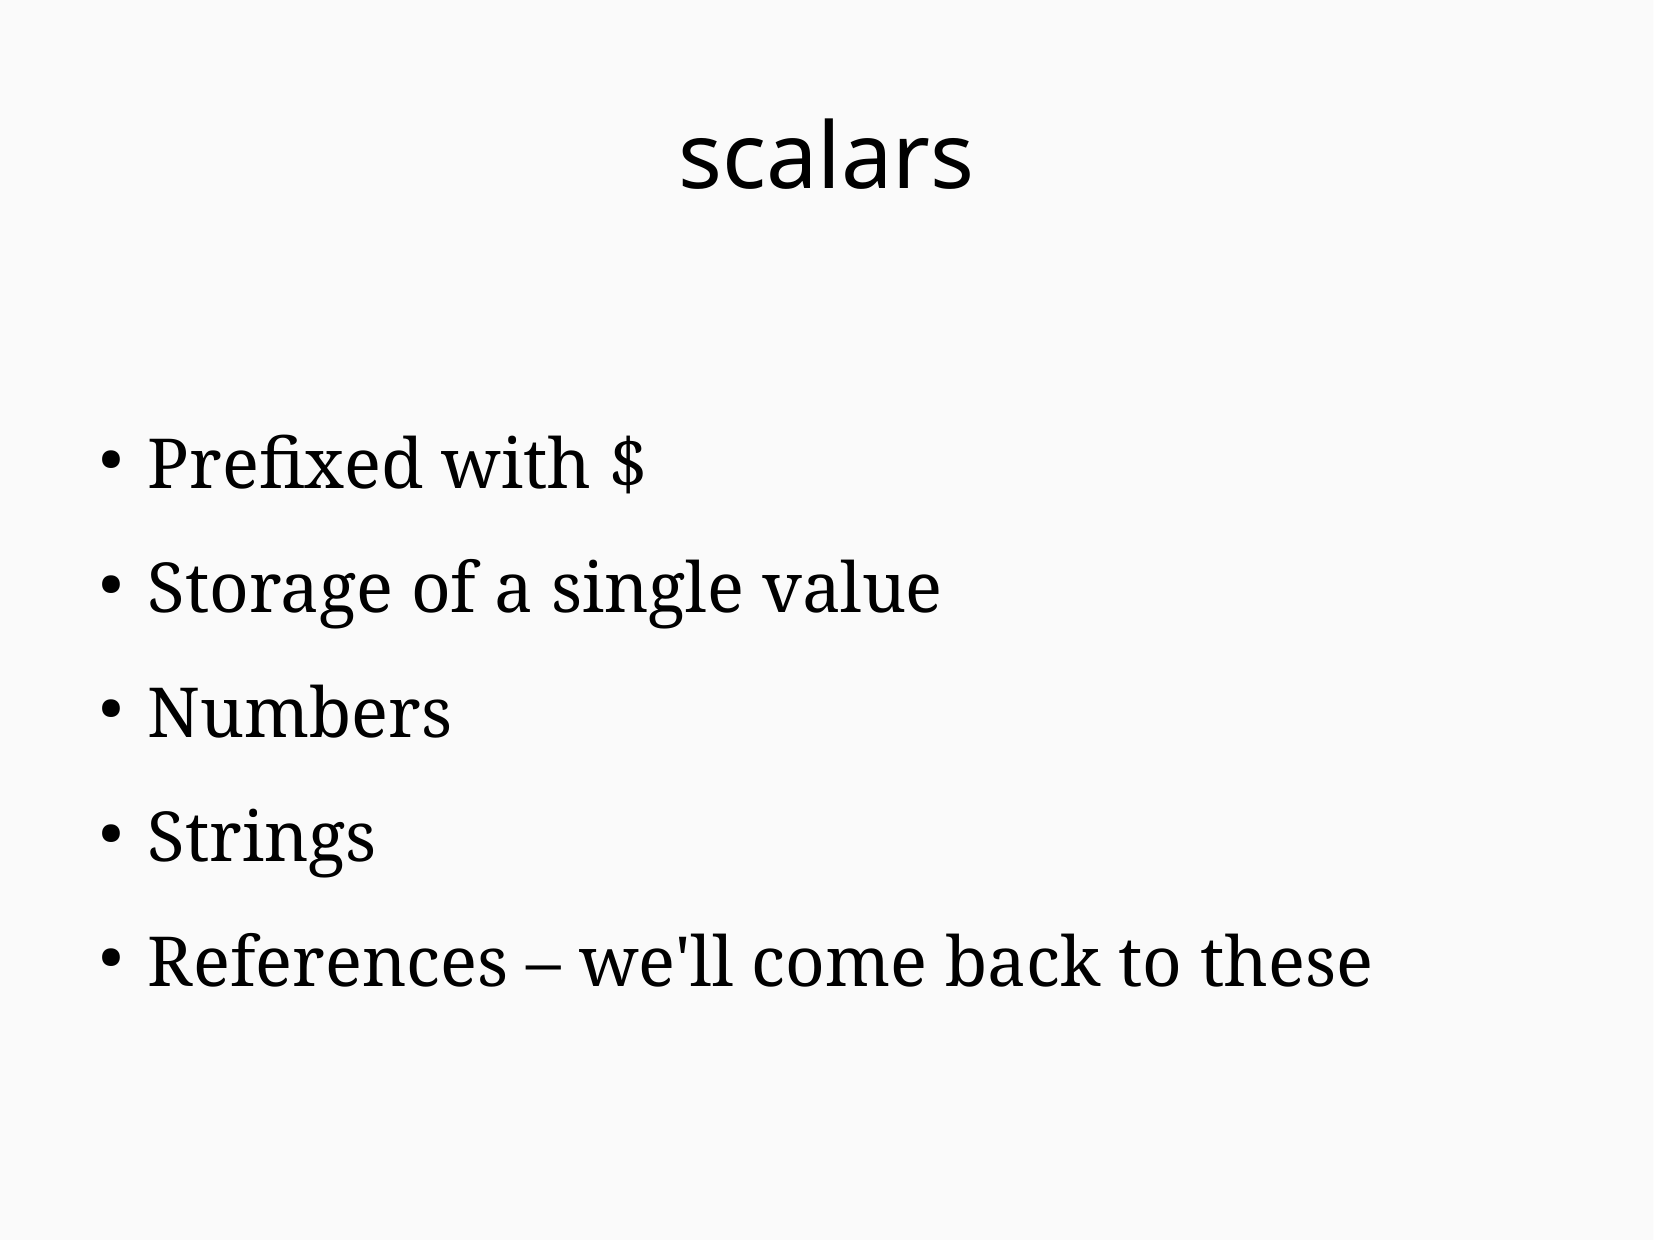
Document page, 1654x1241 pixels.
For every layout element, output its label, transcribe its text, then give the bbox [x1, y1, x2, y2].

list Prefixed with $ Storage of a single value Numbers Strings References – we'll come back to these [82, 290, 1571, 1010]
title scalars [82, 49, 1571, 257]
